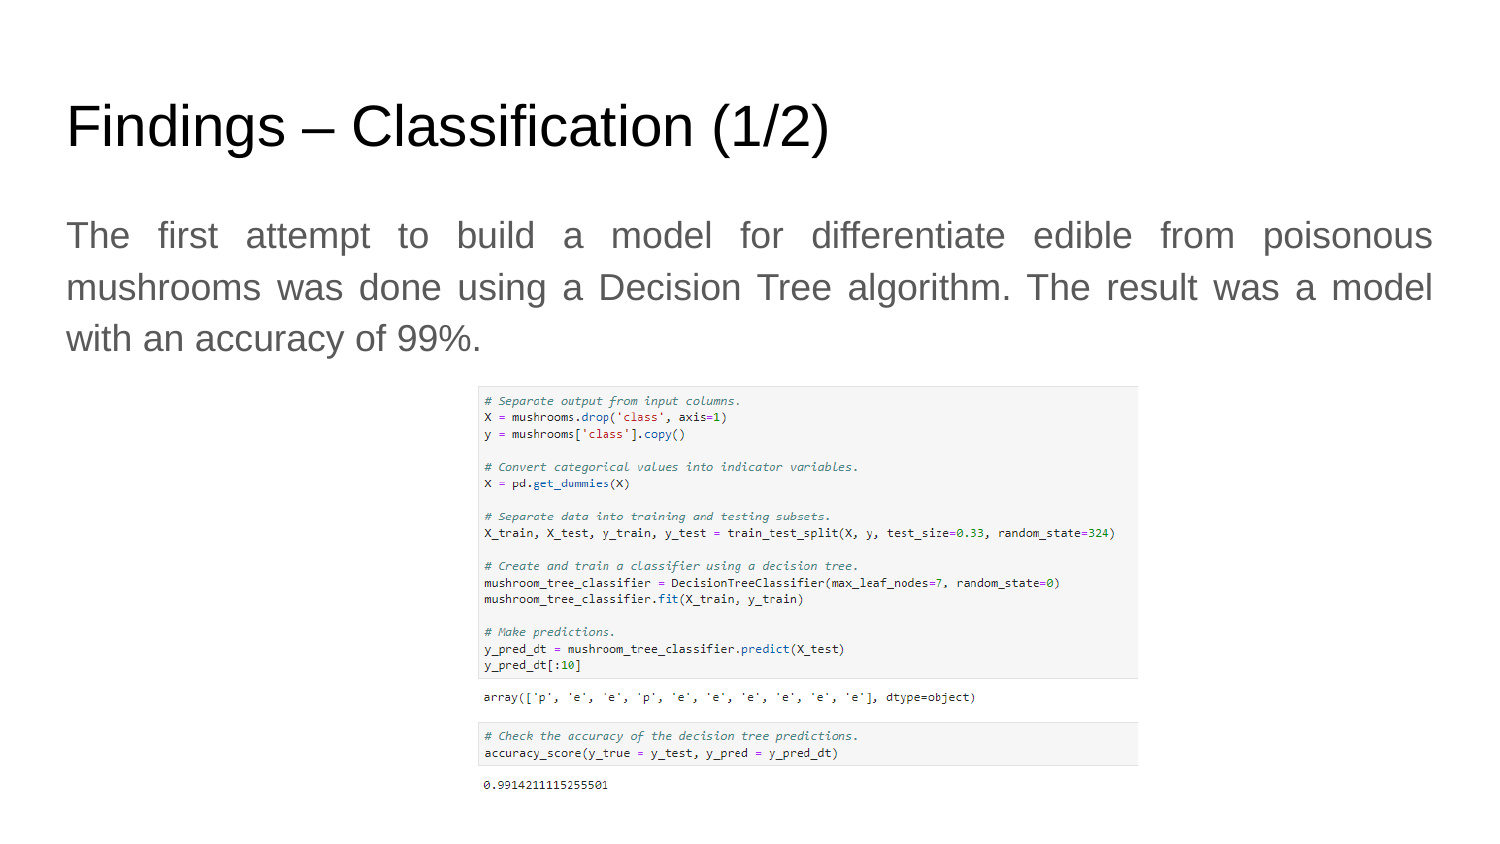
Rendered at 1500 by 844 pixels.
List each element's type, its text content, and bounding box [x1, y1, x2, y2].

picture [472, 377, 1138, 799]
list The first attempt to build a model for differentiate edible from poisonous mushrooms was done using a Decision Tree algorithm. The result was a model with an accuracy of 99%. [51, 189, 1449, 750]
title Findings – Classification (1/2) [51, 72, 1449, 167]
